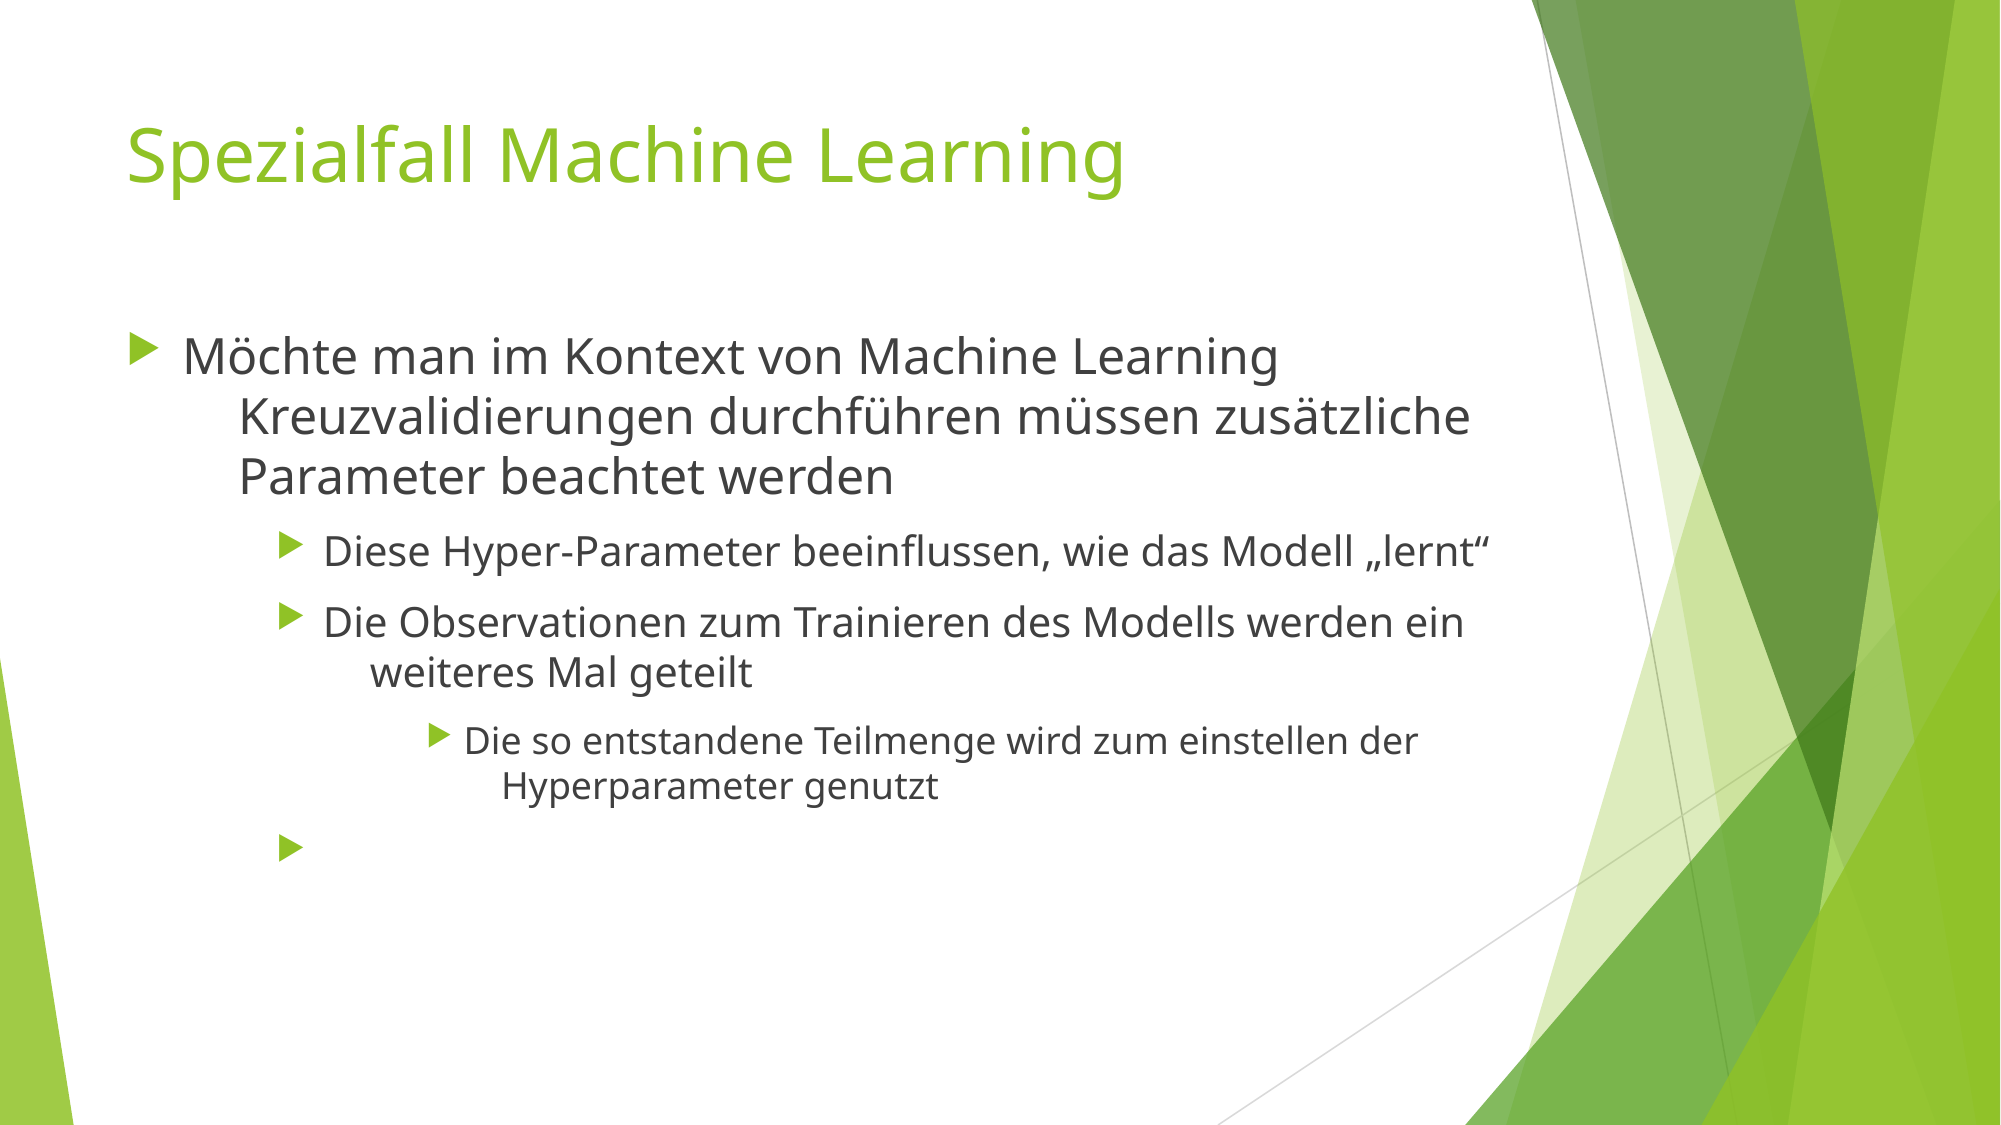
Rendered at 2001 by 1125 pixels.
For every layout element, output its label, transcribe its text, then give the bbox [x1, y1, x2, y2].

title Spezialfall Machine Learning [111, 99, 1522, 316]
list Möchte man im Kontext von Machine Learning Kreuzvalidierungen durchführen müssen zusätzliche Parameter beachtet werden Diese Hyper-Parameter beeinflussen, wie das Modell „lernt“ Die Observationen zum Trainieren des Modells werden ein weiteres Mal geteilt Die so entstandene Teilmenge wird zum einstellen der Hyperparameter genutzt [111, 316, 1522, 954]
